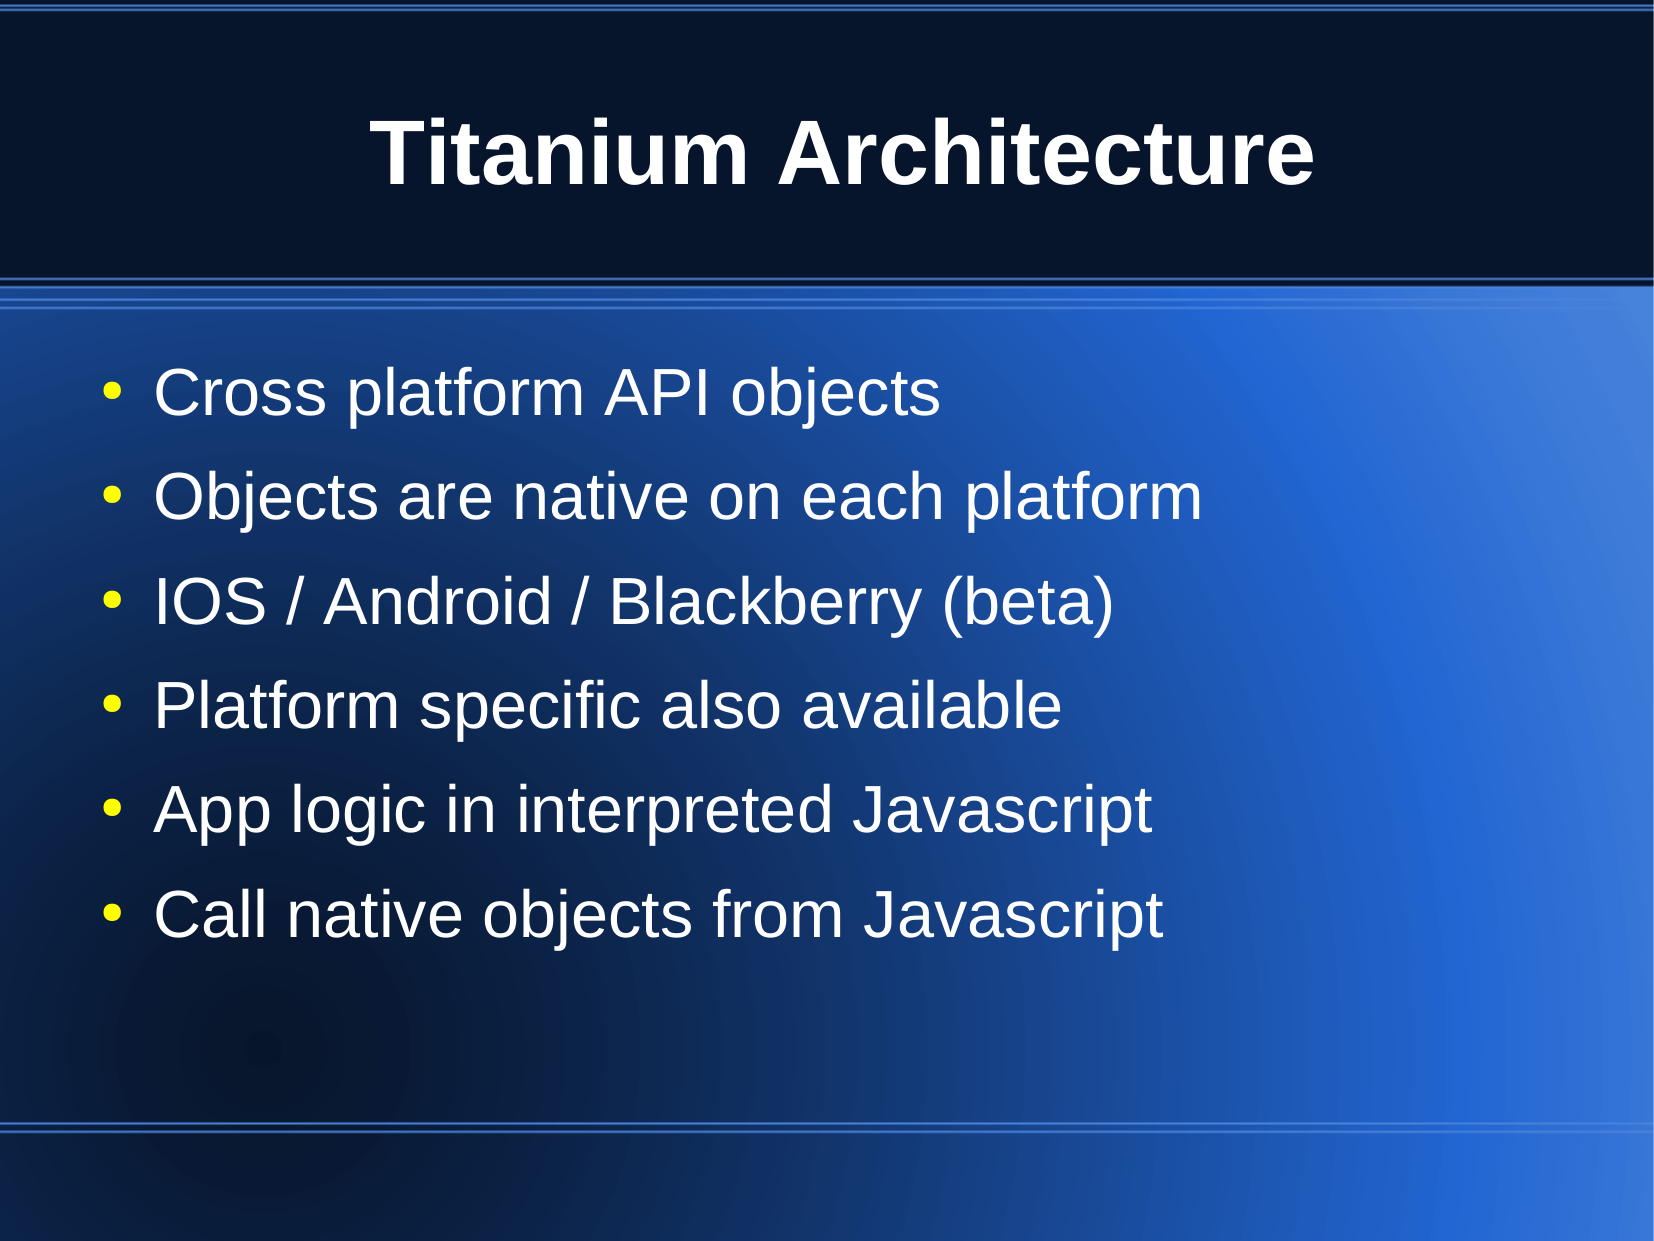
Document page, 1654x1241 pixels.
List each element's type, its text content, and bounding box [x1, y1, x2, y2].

picture [0, 0, 1654, 1241]
title Titanium Architecture [82, 56, 1571, 250]
list Cross platform API objects Objects are native on each platform IOS / Android / Blackberry (beta) Platform specific also available App logic in interpreted Javascript Call native objects from Javascript [82, 355, 1571, 1159]
